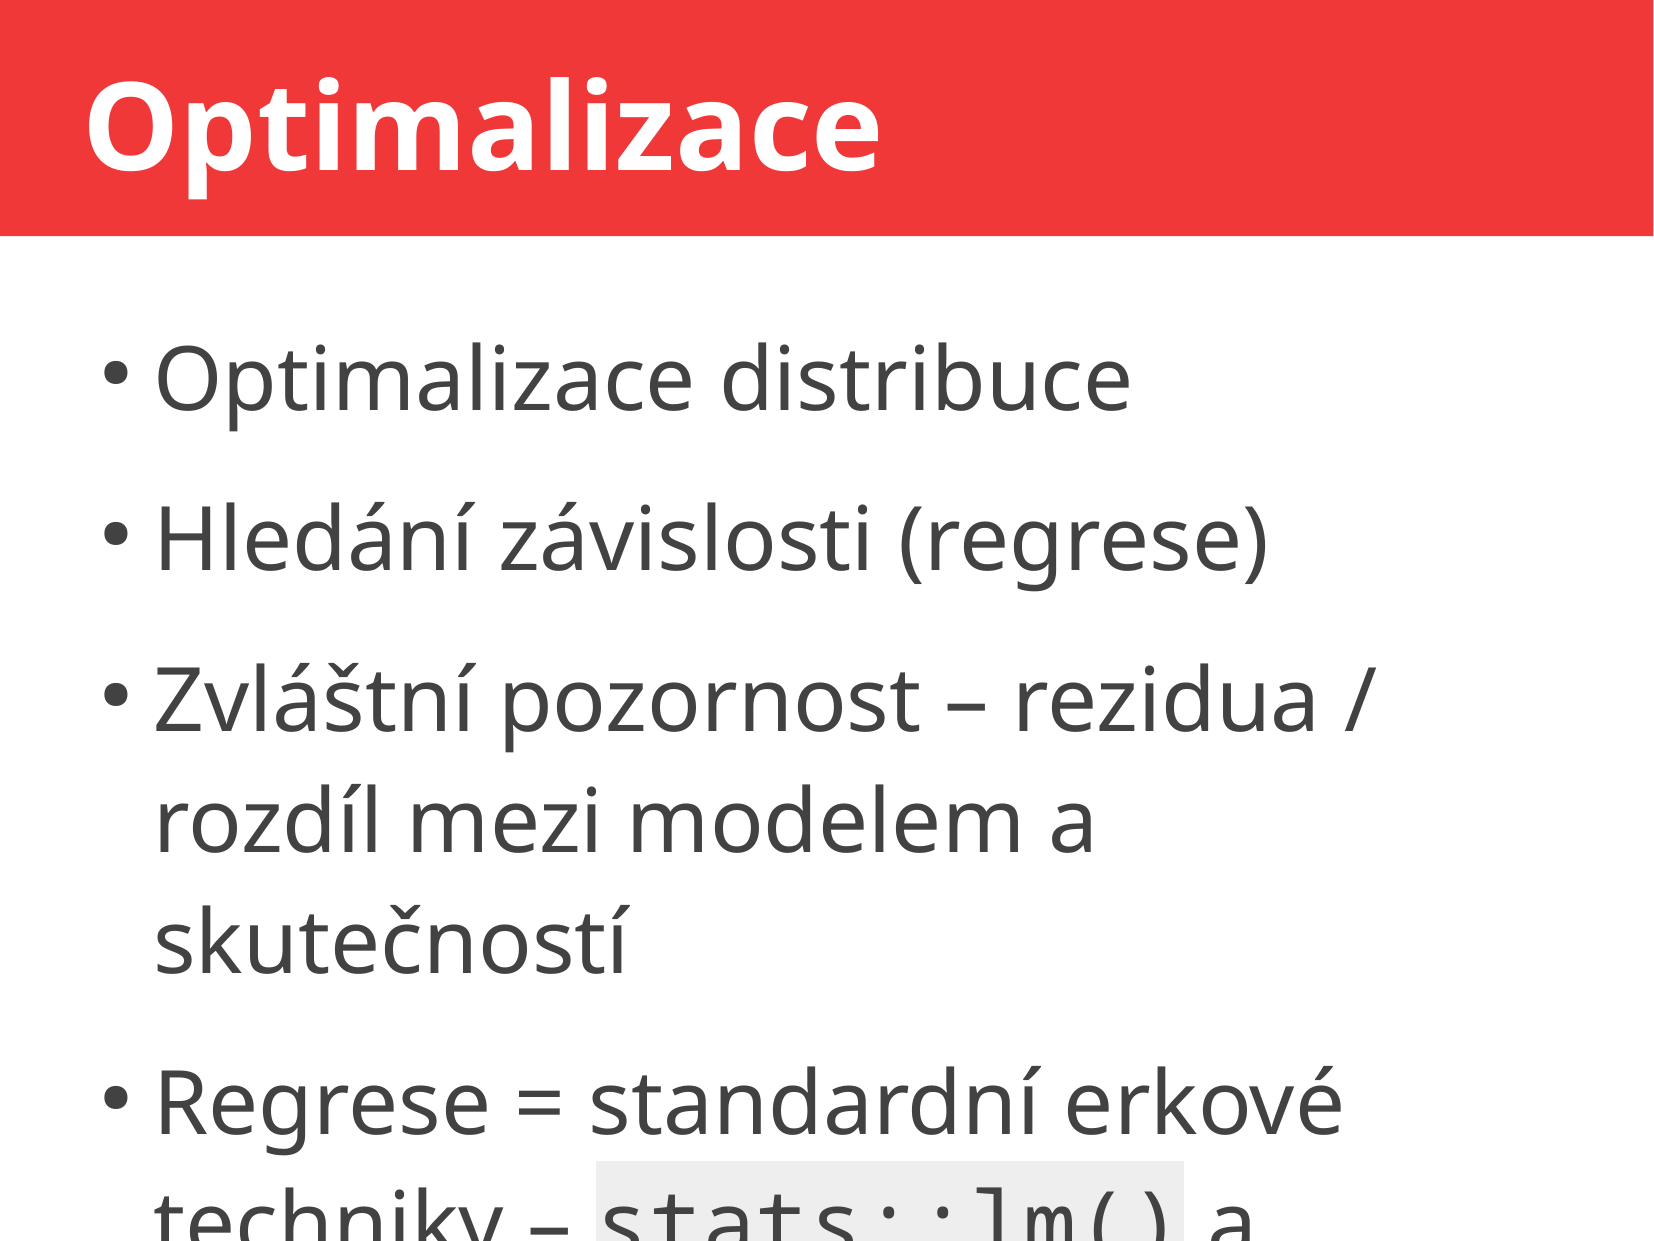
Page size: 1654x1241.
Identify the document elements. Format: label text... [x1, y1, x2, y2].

list Optimalizace distribuce Hledání závislosti (regrese) Zvláštní pozornost – rezidua / rozdíl mezi modelem a skutečností Regrese = standardní erkové techniky – stats::lm() a přátelé [82, 314, 1563, 1065]
title Optimalizace [82, 19, 1571, 227]
